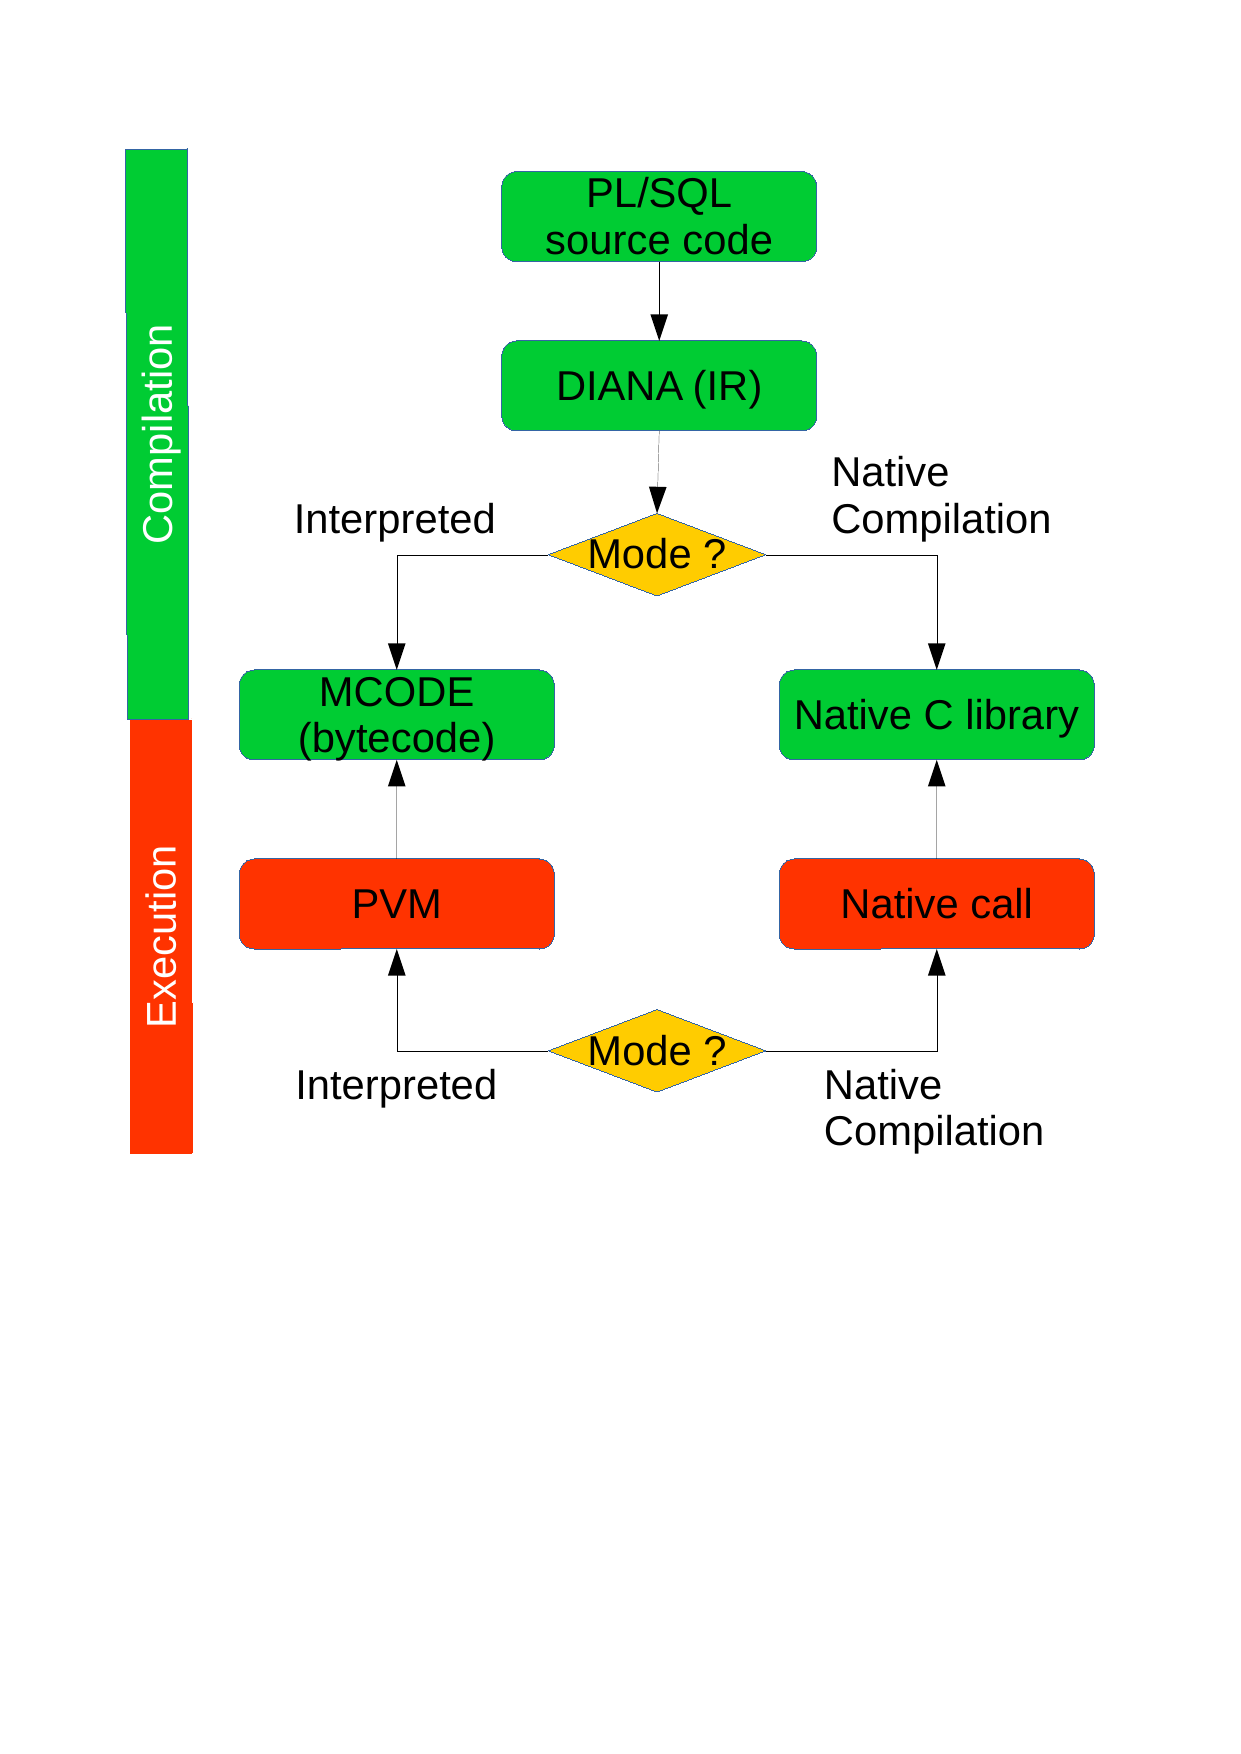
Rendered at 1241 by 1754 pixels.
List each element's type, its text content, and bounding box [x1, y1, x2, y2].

text_box DIANA (IR) [501, 340, 817, 431]
text_box Interpreted [280, 1053, 532, 1137]
text_box Native Compilation [816, 441, 1094, 562]
text_box MCODE (bytecode) [239, 669, 555, 760]
text_box Native Compilation [809, 1053, 1087, 1174]
text_box Execution [129, 718, 194, 1155]
text_box Compilation [125, 148, 189, 720]
text_box PVM [239, 858, 555, 950]
text_box PL/SQL source code [501, 171, 817, 262]
text_box Mode ? [548, 1009, 766, 1092]
text_box Native C library [779, 669, 1095, 760]
text_box Native call [779, 858, 1095, 950]
text_box Interpreted [279, 488, 531, 571]
text_box Mode ? [548, 513, 766, 596]
